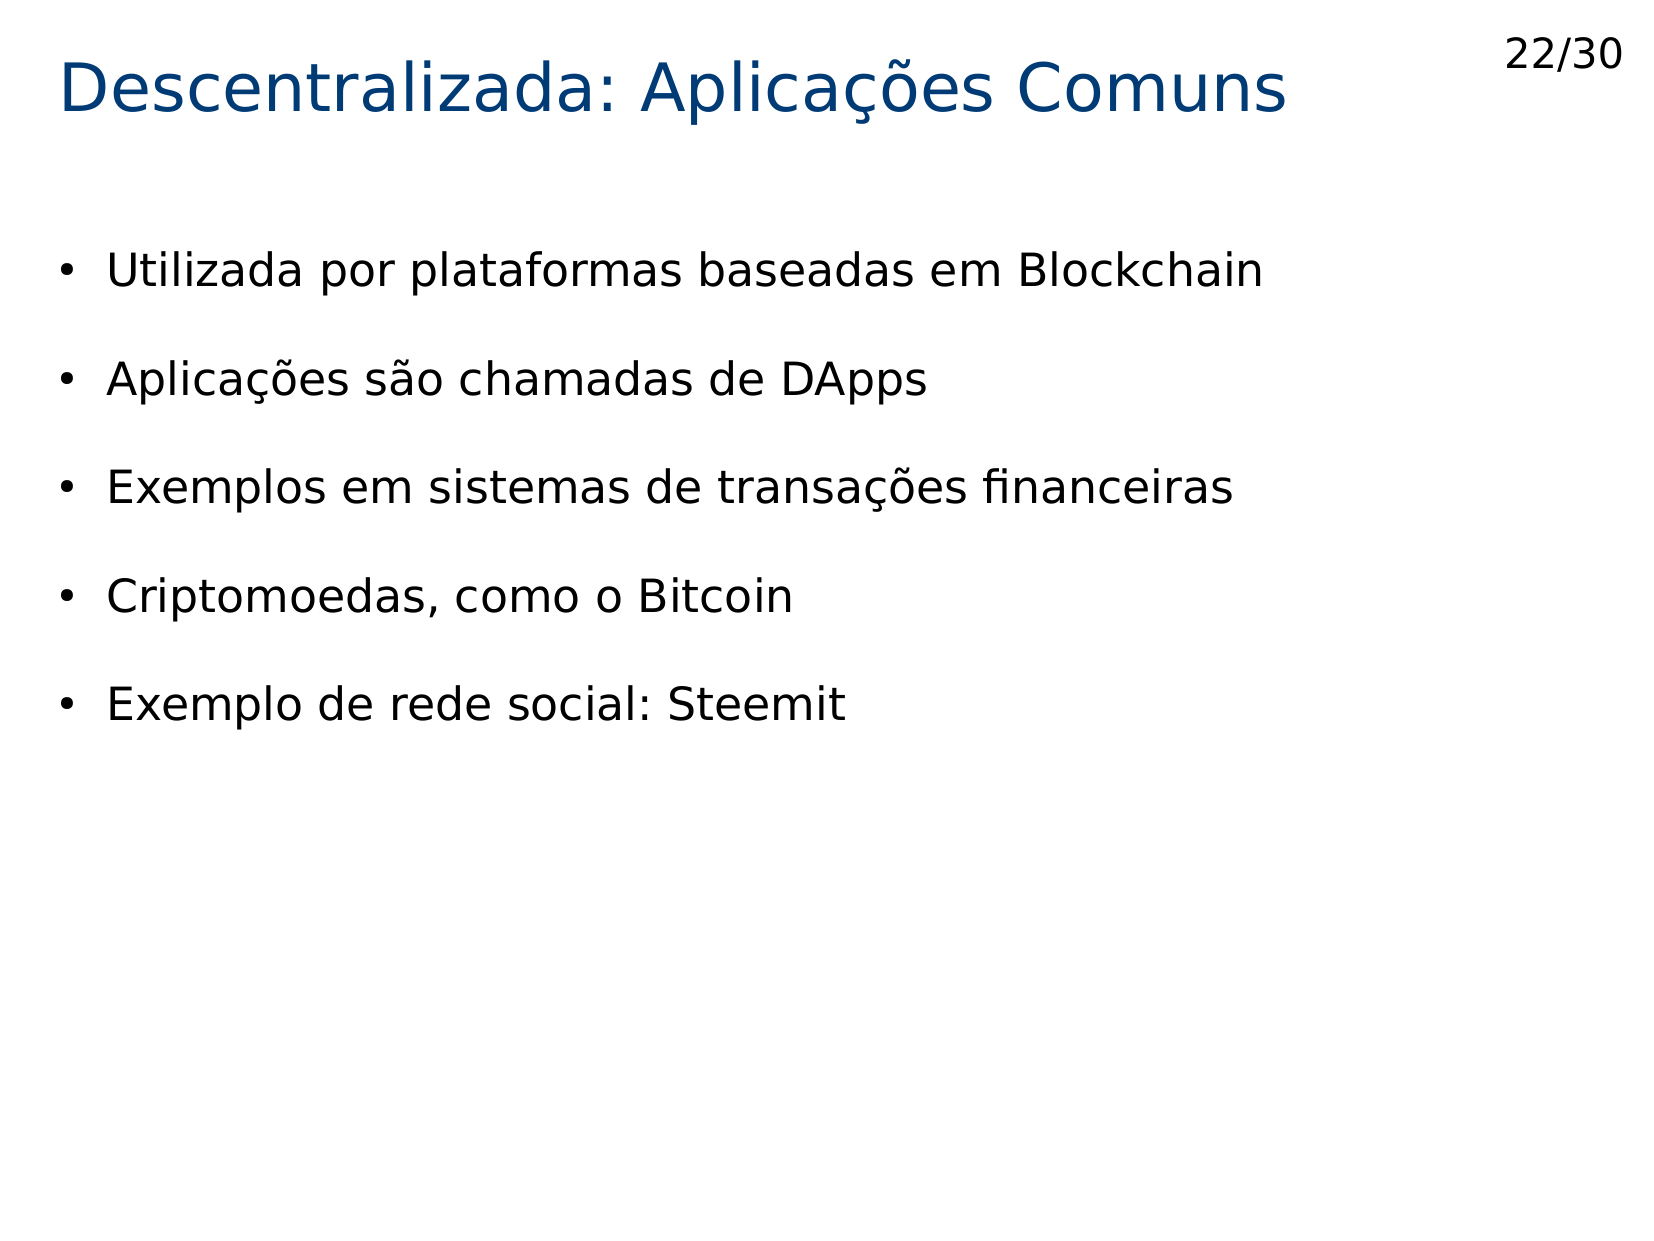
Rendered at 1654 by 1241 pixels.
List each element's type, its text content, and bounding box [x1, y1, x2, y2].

title Descentralizada: Aplicações Comuns [59, 29, 1506, 148]
list Utilizada por plataformas baseadas em Blockchain Aplicações são chamadas de DApps Exemplos em sistemas de transações financeiras Criptomoedas, como o Bitcoin Exemplo de rede social: Steemit [59, 236, 1595, 1211]
